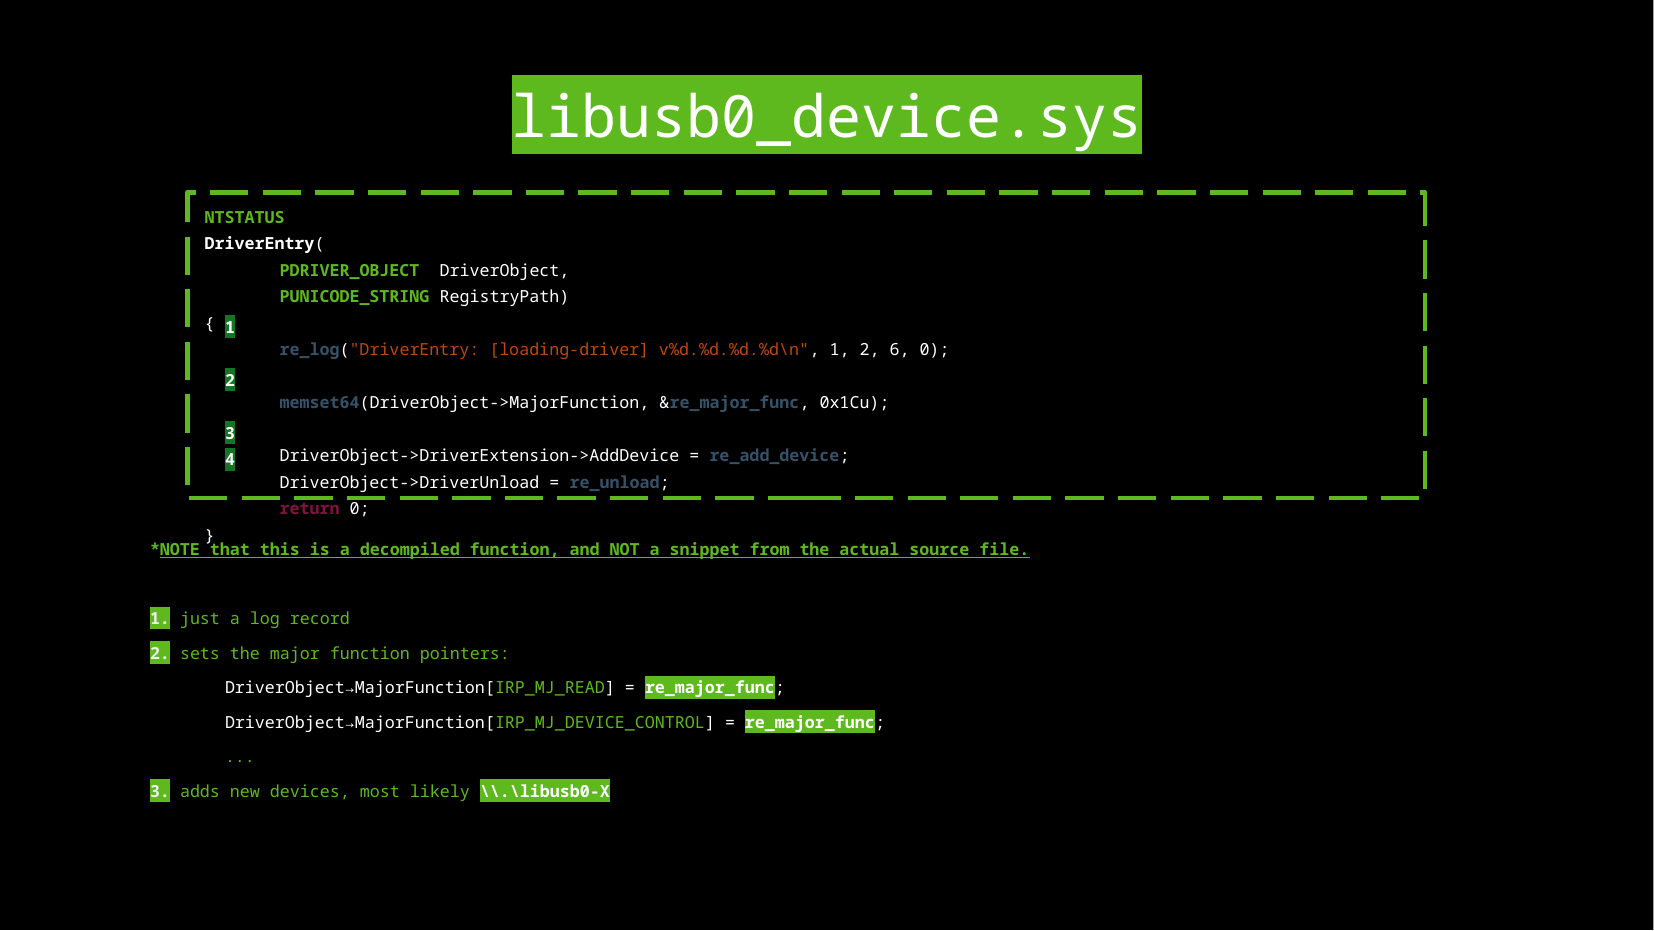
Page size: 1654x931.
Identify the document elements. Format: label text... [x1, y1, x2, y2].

title libusb0_device.sys [82, 37, 1571, 193]
text_box NTSTATUS DriverEntry( PDRIVER_OBJECT DriverObject, PUNICODE_STRING RegistryPath) { re_log("DriverEntry: [loading-driver] v%d.%d.%d.%d\n", 1, 2, 6, 0); memset64(DriverObject->MajorFunction, &re_major_func, 0x1Cu); DriverObject->DriverExtension->AddDevice = re_add_device; DriverObject->DriverUnload = re_unload; return 0; } [187, 192, 1425, 498]
text_box 1 2 3 4 [225, 262, 263, 488]
text_box *NOTE that this is a decompiled function, and NOT a snippet from the actual source file. 1. just a log record 2. sets the major function pointers: DriverObject→MajorFunction[IRP_MJ_READ] = re_major_func; DriverObject→MajorFunction[IRP_MJ_DEVICE_CONTROL] = re_major_func; ... 3. adds new devices, most likely \\.\libusb0-X [150, 525, 1463, 901]
